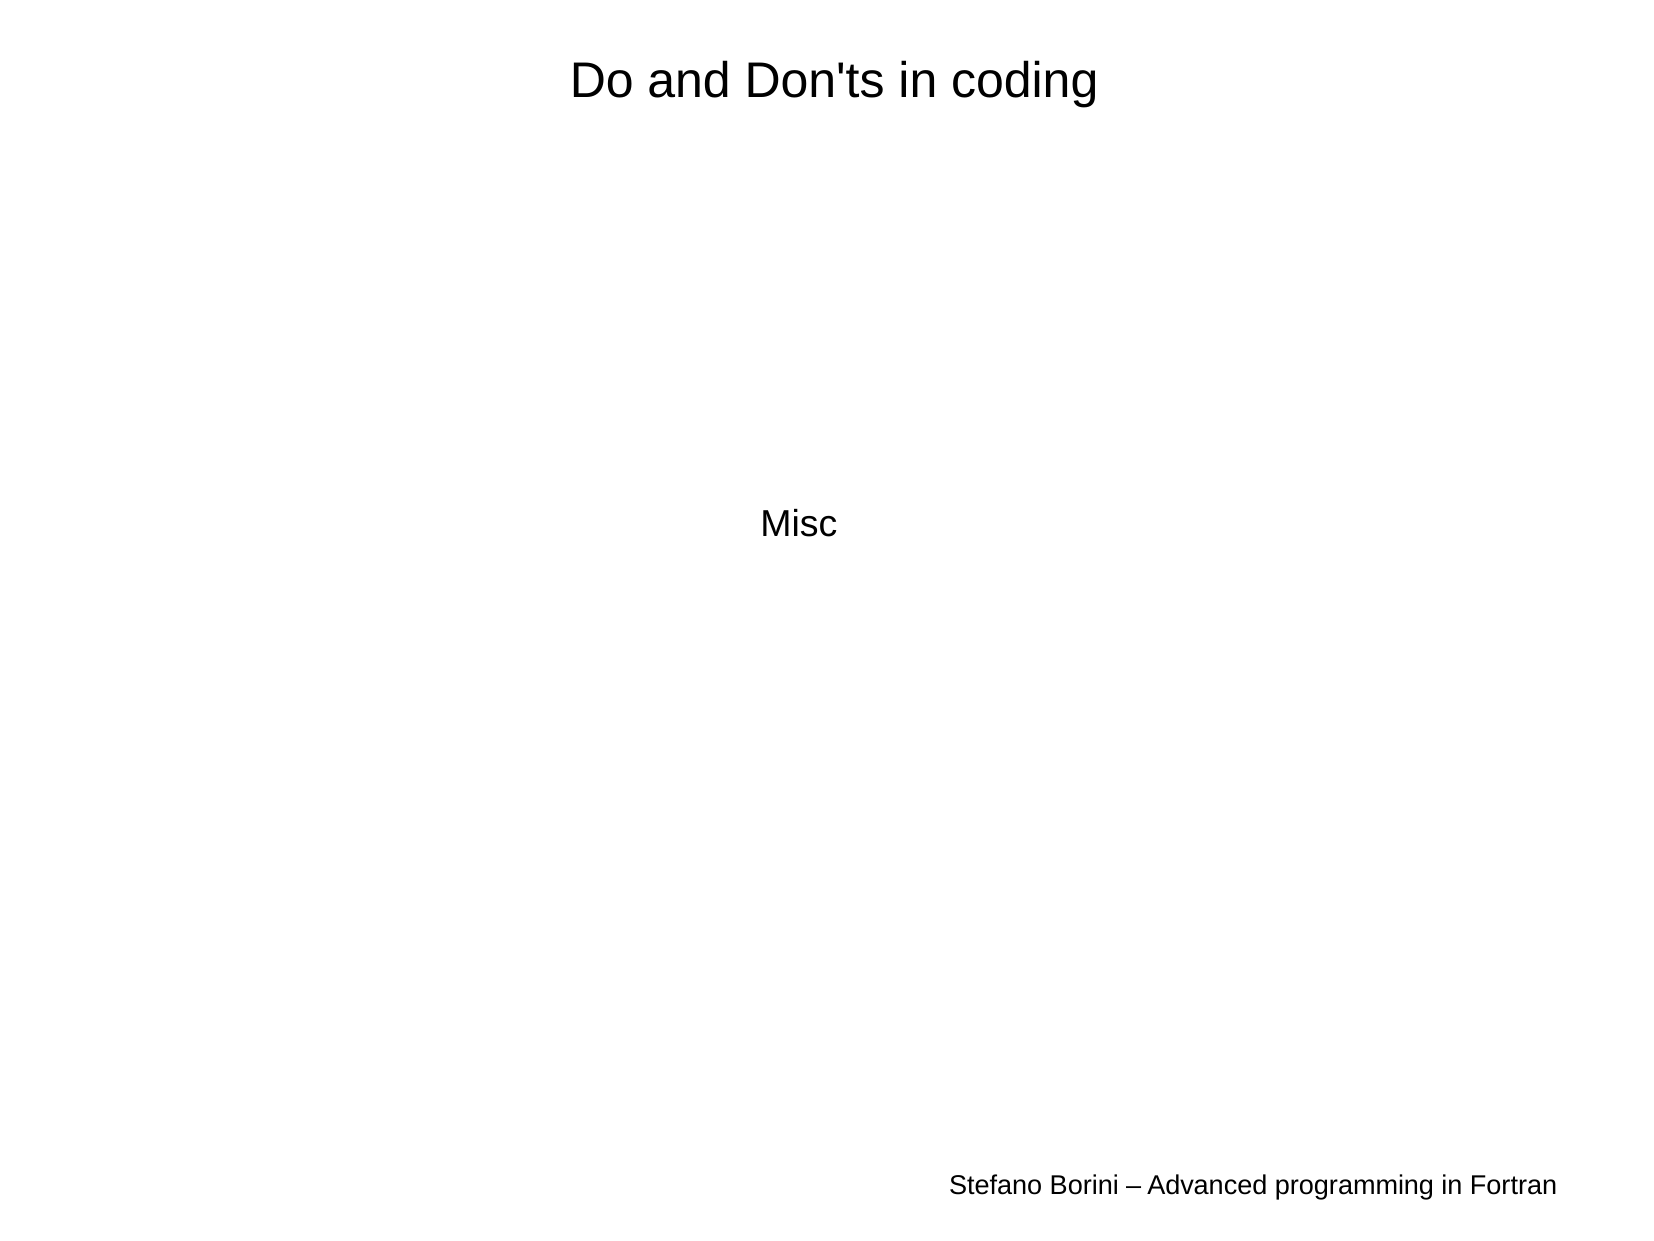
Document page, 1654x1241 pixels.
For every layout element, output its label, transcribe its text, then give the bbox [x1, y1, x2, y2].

text_box Do and Don'ts in coding [555, 44, 1261, 116]
text_box Misc [745, 495, 853, 552]
